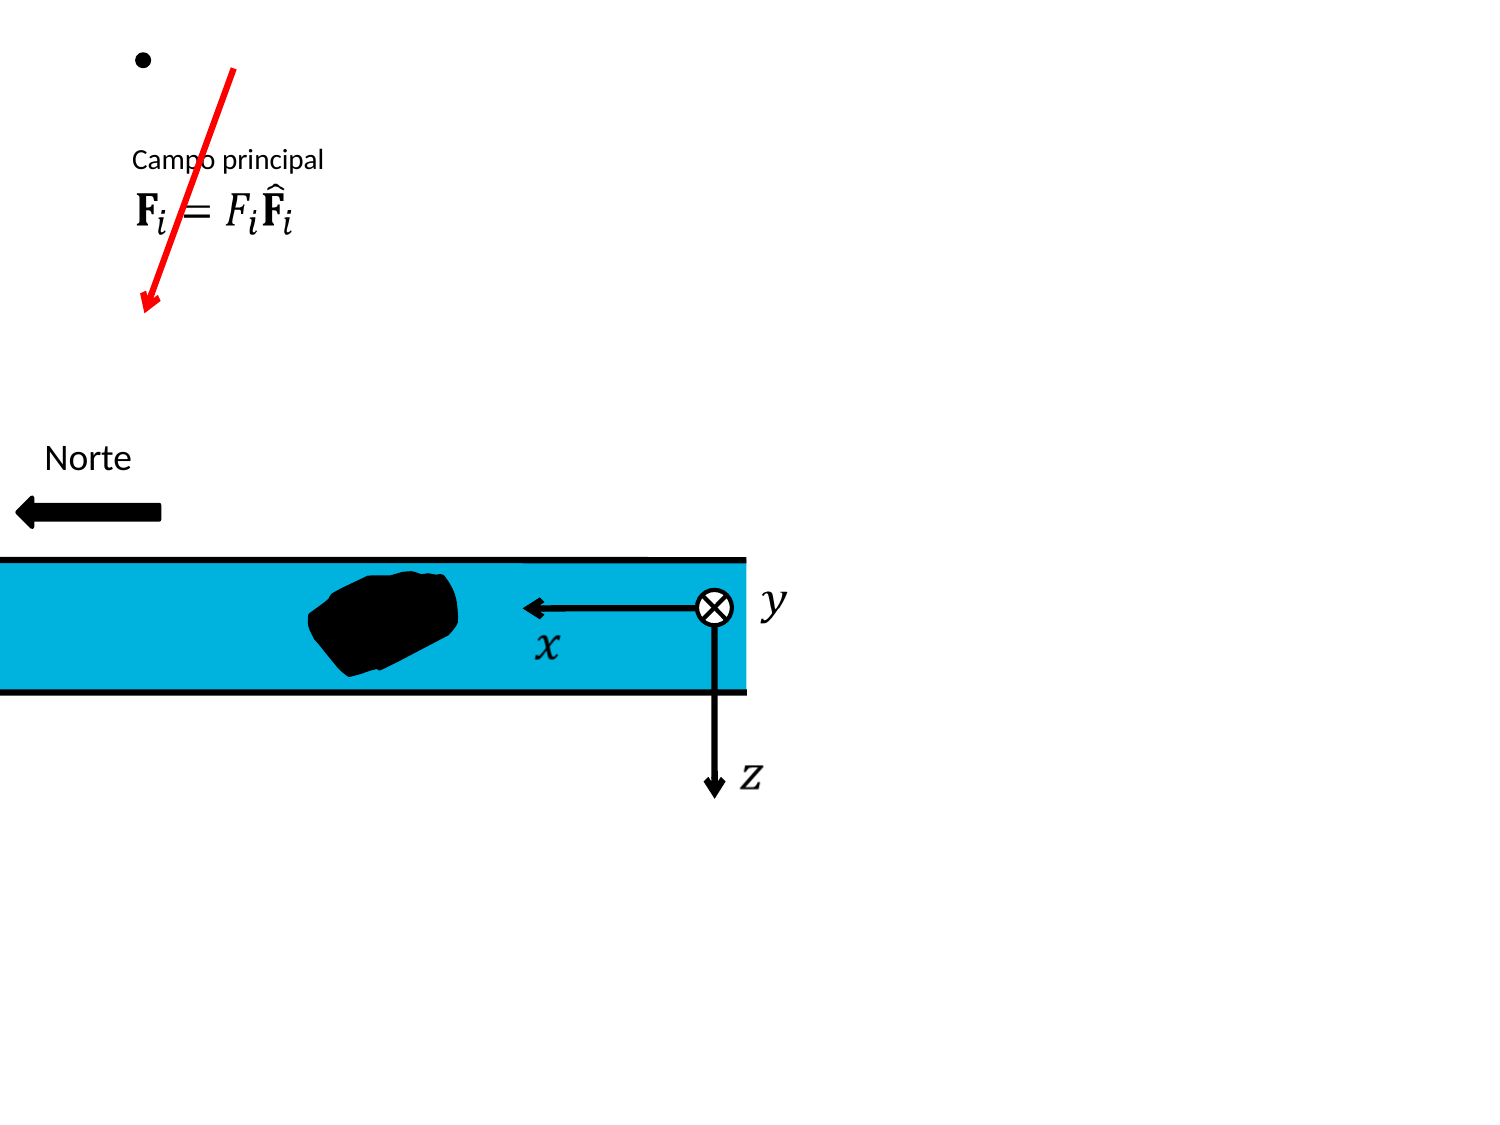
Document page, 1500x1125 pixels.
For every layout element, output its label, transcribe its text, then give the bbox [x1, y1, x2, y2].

text_box [718, 734, 786, 811]
text_box Norte [17, 425, 160, 485]
text_box Campo principal [108, 133, 206, 184]
text_box [17, 497, 160, 528]
text_box [137, 54, 150, 67]
text_box [173, 167, 351, 246]
text_box Campo principal [196, 133, 349, 184]
text_box [0, 562, 810, 689]
text_box [112, 184, 187, 246]
